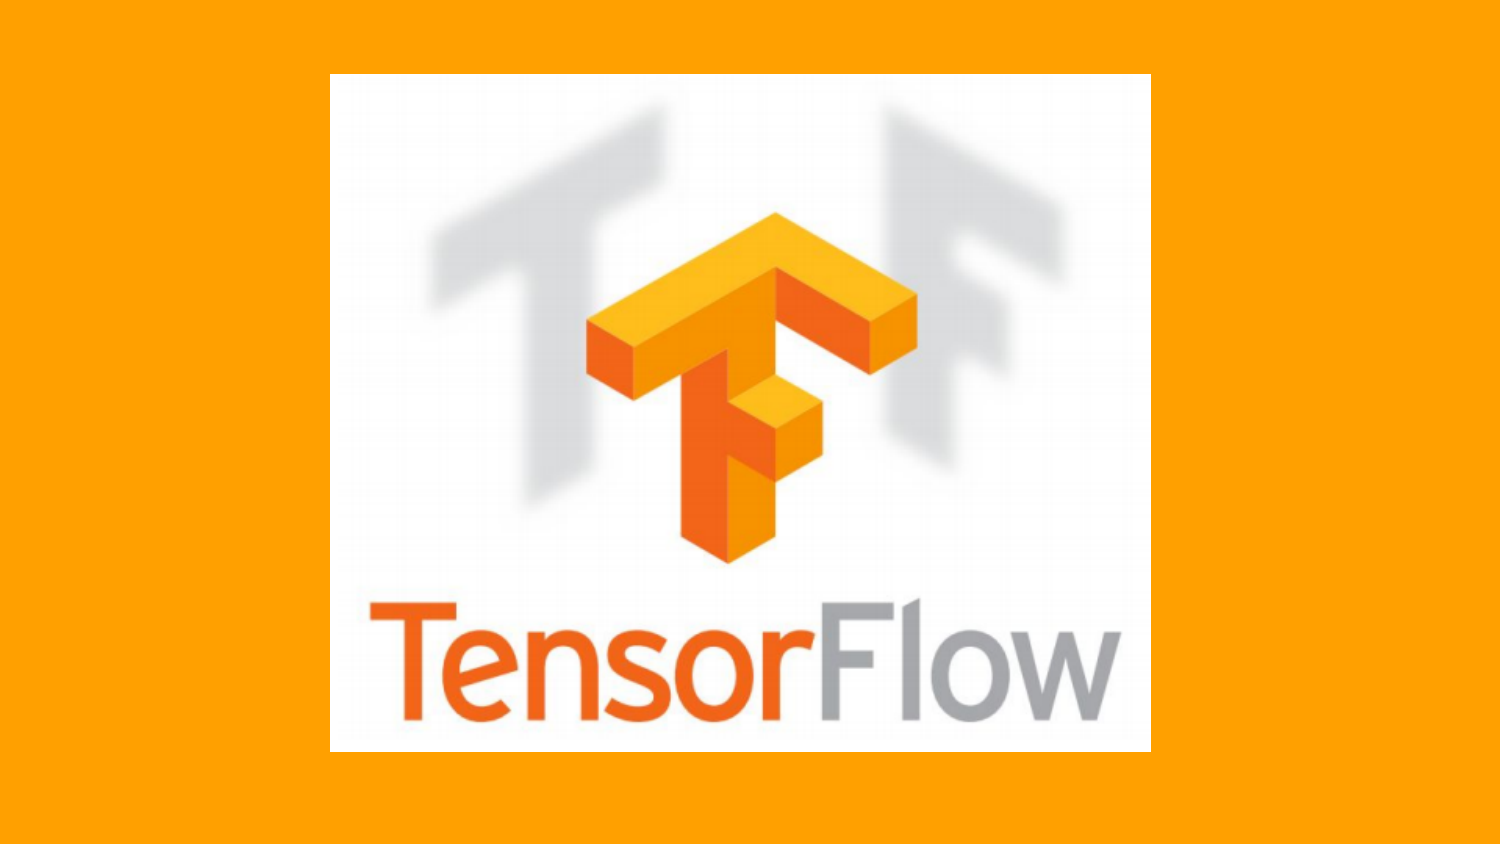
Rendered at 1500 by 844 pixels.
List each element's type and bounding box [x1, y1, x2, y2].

picture [330, 74, 1151, 752]
